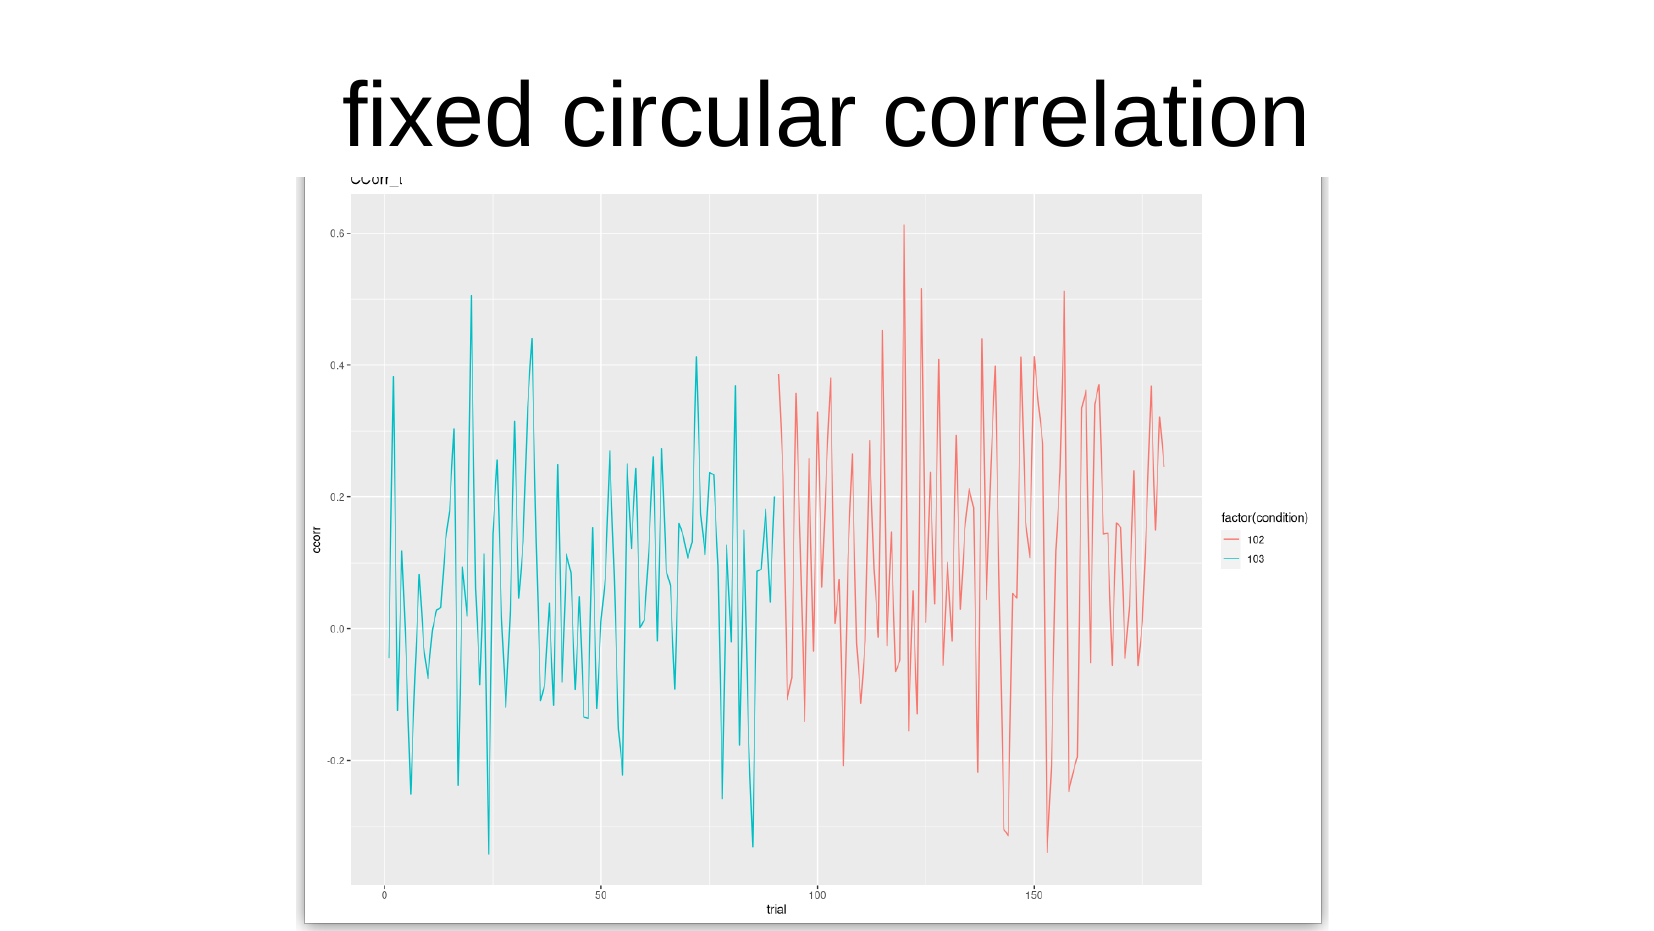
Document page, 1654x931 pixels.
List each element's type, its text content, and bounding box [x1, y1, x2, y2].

title fixed circular correlation [82, 37, 1571, 193]
picture [296, 177, 1329, 931]
